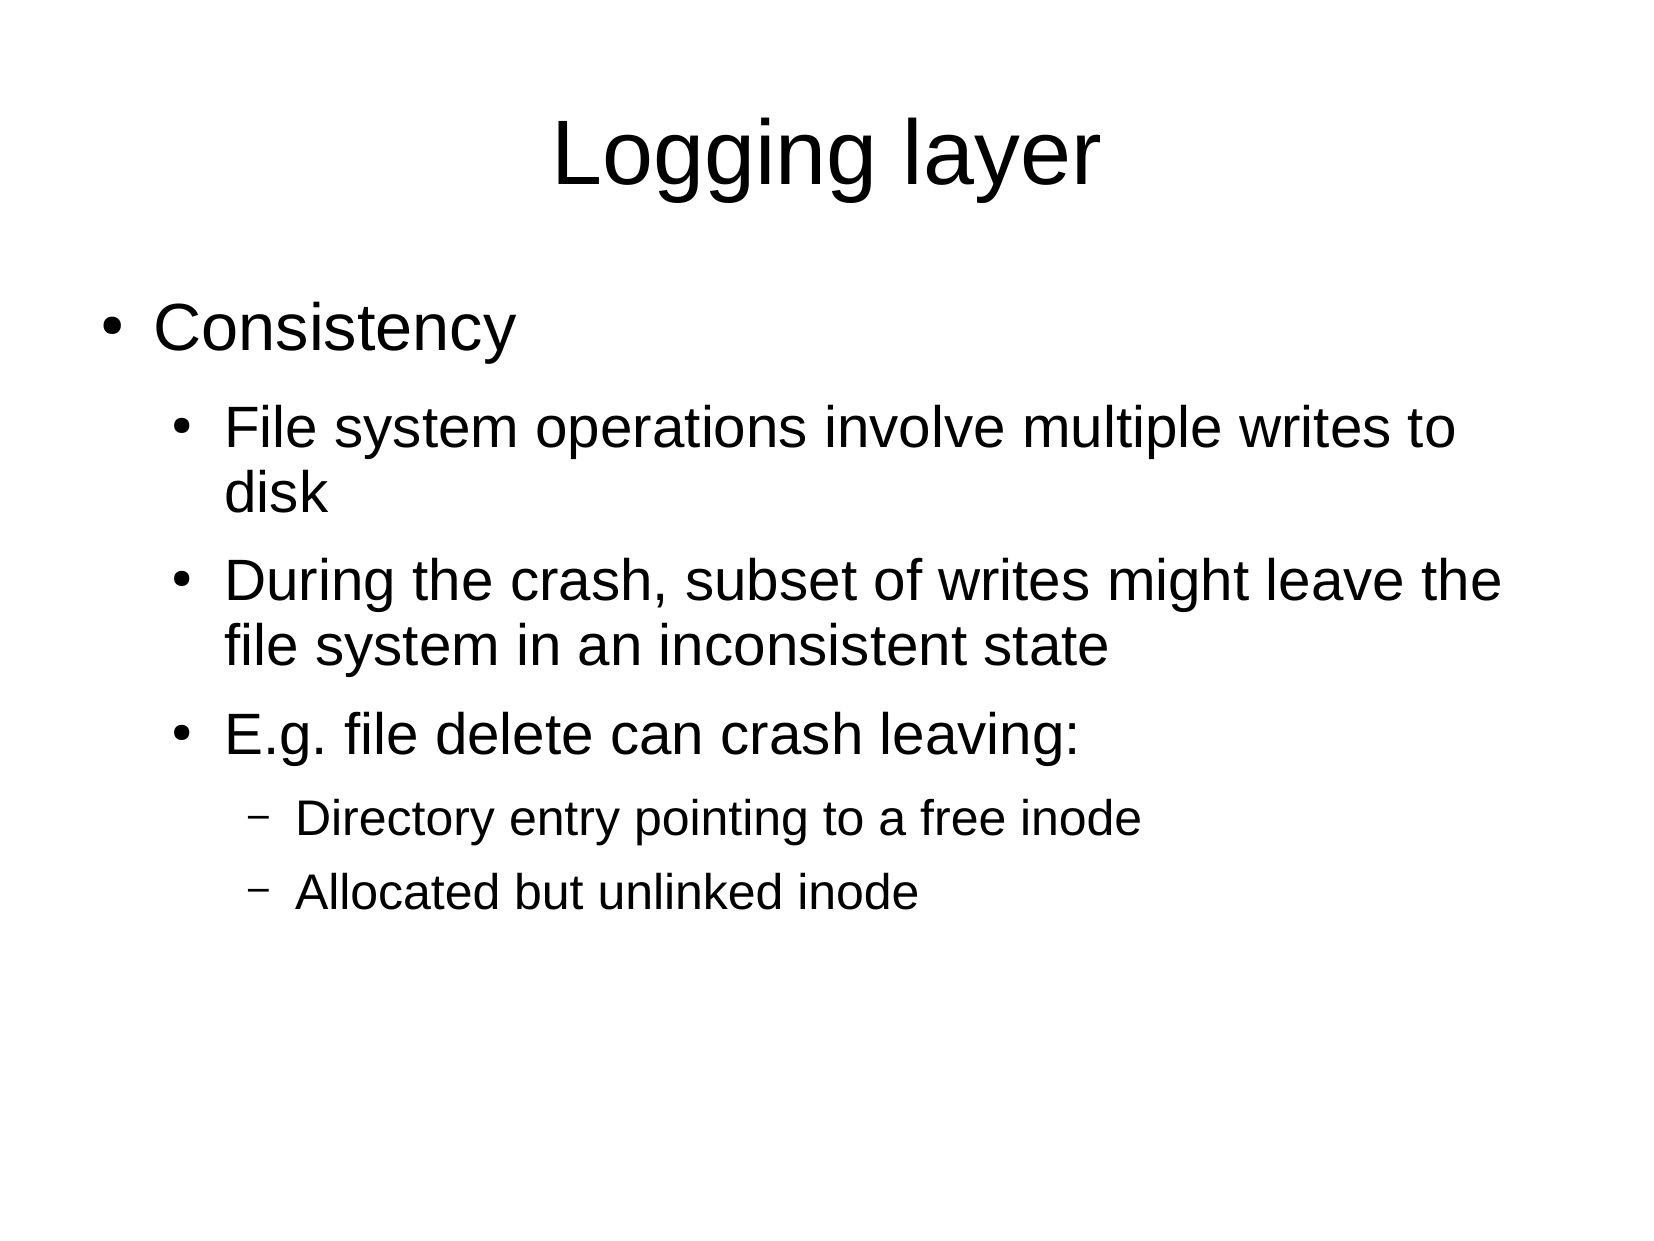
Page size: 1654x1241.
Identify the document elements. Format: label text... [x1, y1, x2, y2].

list Consistency File system operations involve multiple writes to disk During the crash, subset of writes might leave the file system in an inconsistent state E.g. file delete can crash leaving: Directory entry pointing to a free inode Allocated but unlinked inode [82, 290, 1571, 1010]
title Logging layer [82, 49, 1571, 257]
